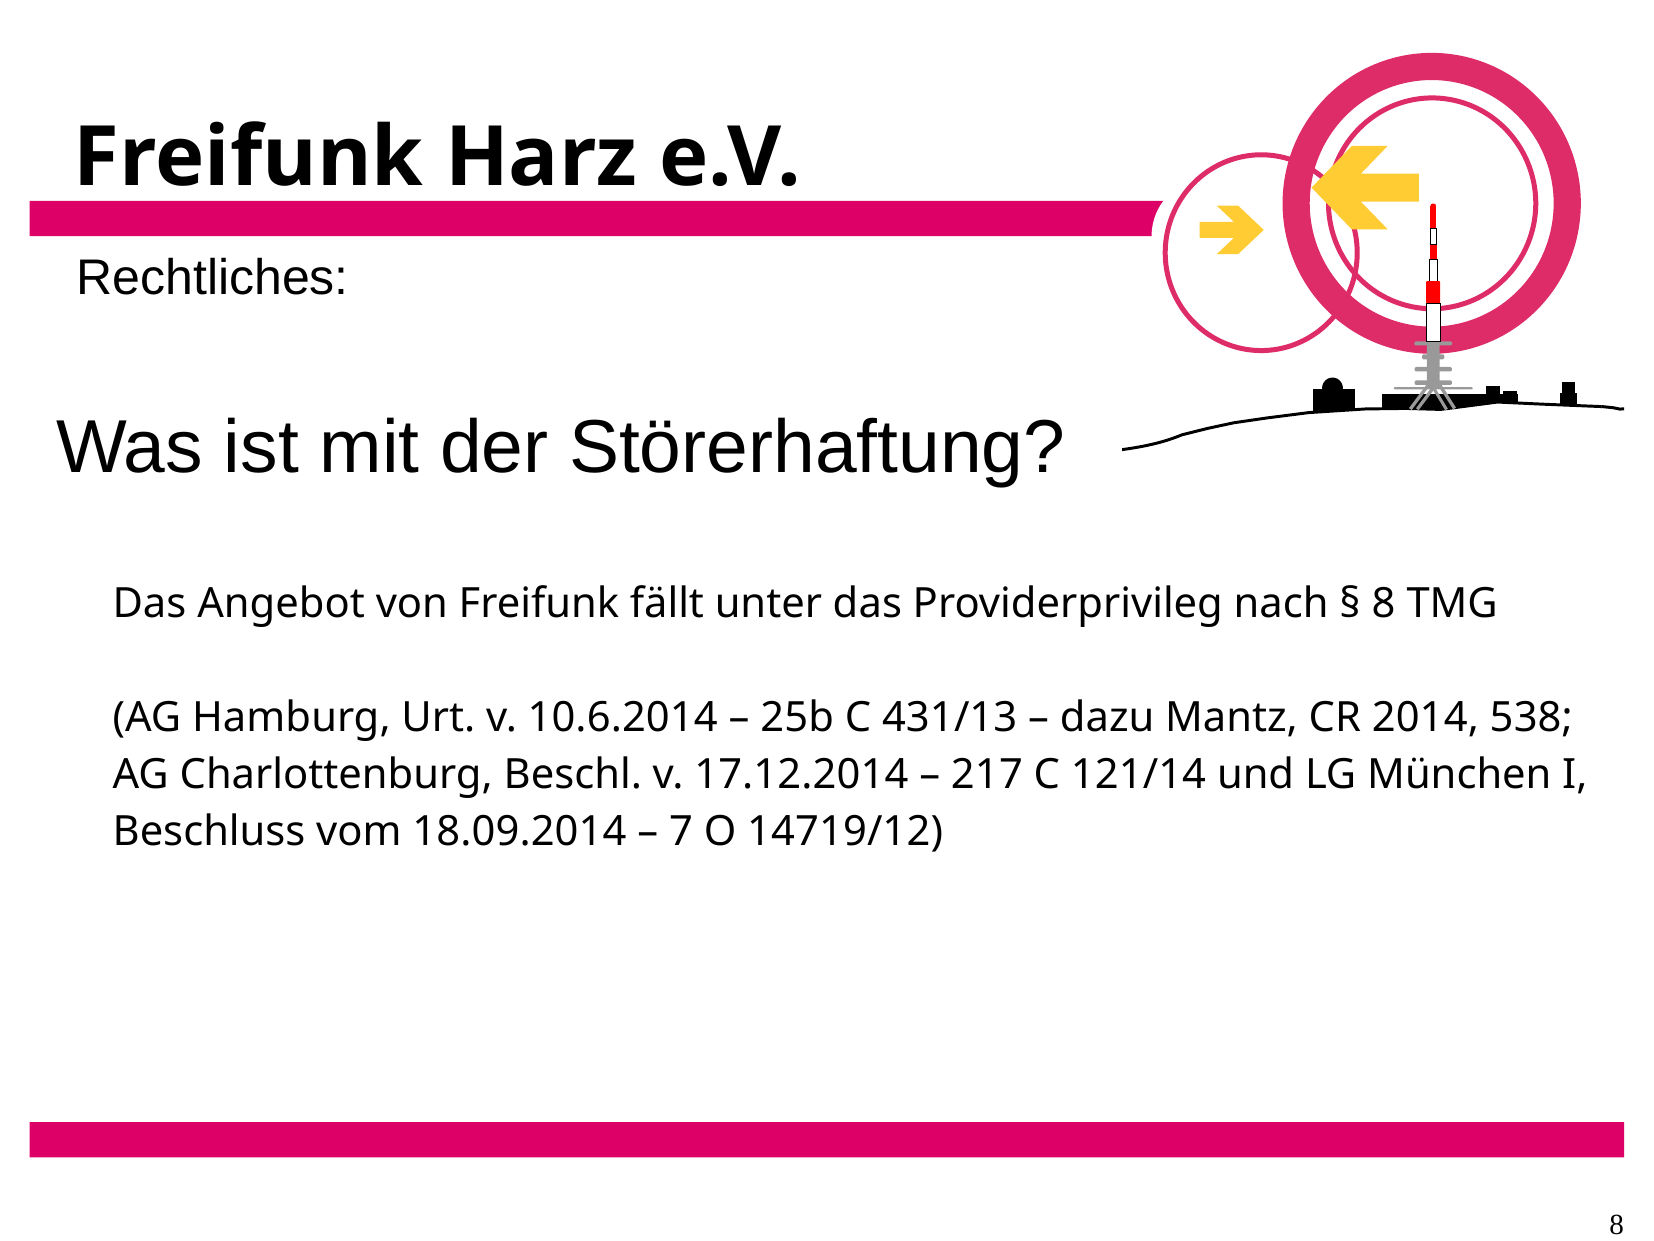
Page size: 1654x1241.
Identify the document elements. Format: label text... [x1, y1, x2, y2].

title Was ist mit der Störerhaftung? [0, 390, 1341, 502]
list Das Angebot von Freifunk fällt unter das Providerprivileg nach § 8 TMG (AG Hamburg, Urt. v. 10.6.2014 – 25b C 431/13 – dazu Mantz, CR 2014, 538; AG Charlottenburg, Beschl. v. 17.12.2014 – 217 C 121/14 und LG München I, Beschluss vom 18.09.2014 – 7 O 14719/12) [41, 572, 1595, 1123]
text_box Rechtliches: [76, 218, 697, 337]
